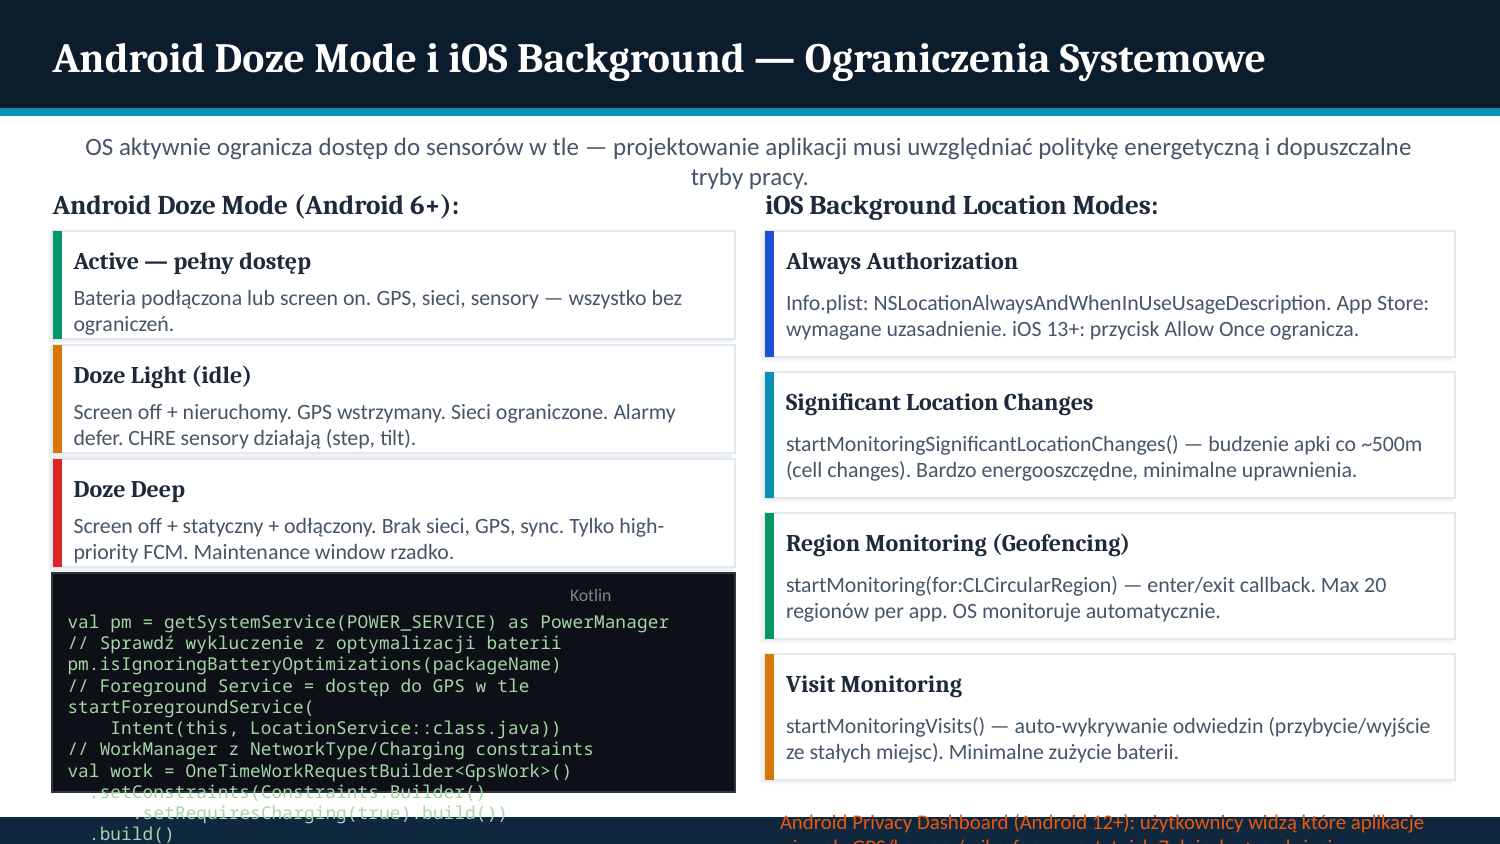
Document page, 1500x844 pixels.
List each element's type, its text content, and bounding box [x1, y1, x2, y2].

text_box [52, 231, 735, 339]
text_box startMonitoringVisits() — auto-wykrywanie odwiedzin (przybycie/wyjście ze stałych miejsc). Minimalne zużycie baterii. [786, 706, 1446, 769]
text_box [0, 817, 1500, 844]
text_box [765, 654, 1455, 780]
text_box Android Doze Mode i iOS Background — Ograniczenia Systemowe [53, 9, 1448, 102]
text_box Visit Monitoring [786, 663, 1446, 702]
text_box iOS Background Location Modes: [765, 183, 1455, 225]
text_box startMonitoringSignificantLocationChanges() — budzenie apki co ~500m (cell changes). Bardzo energooszczędne, minimalne uprawnienia. [786, 424, 1446, 488]
text_box [52, 573, 735, 792]
text_box Significant Location Changes [786, 381, 1446, 420]
text_box Android Doze Mode (Android 6+): [52, 183, 735, 225]
text_box Active — pełny dostęp [73, 240, 726, 279]
text_box [52, 459, 735, 567]
text_box Screen off + nieruchomy. GPS wstrzymany. Sieci ograniczone. Alarmy defer. CHRE sensory działają (step, tilt). [73, 398, 726, 443]
text_box [765, 513, 1455, 639]
text_box [765, 372, 1455, 498]
text_box Region Monitoring (Geofencing) [786, 522, 1446, 561]
text_box OS aktywnie ogranicza dostęp do sensorów w tle — projektowanie aplikacji musi uwzględniać politykę energetyczną i dopuszczalne tryby pracy. [53, 123, 1448, 171]
text_box [765, 231, 1455, 357]
text_box [52, 345, 735, 453]
text_box Kotlin [570, 580, 720, 608]
text_box Doze Deep [73, 468, 726, 507]
text_box Android Privacy Dashboard (Android 12+): użytkownicy widzą które aplikacje używały GPS/kamery/mikrofonu w ostatnich 7 dniach → nadużycie = odinstalowanie. [765, 801, 1455, 831]
text_box Info.plist: NSLocationAlwaysAndWhenInUseUsageDescription. App Store: wymagane uzasadnienie. iOS 13+: przycisk Allow Once ogranicza. [786, 283, 1446, 347]
text_box Bateria podłączona lub screen on. GPS, sieci, sensory — wszystko bez ograniczeń. [73, 284, 726, 329]
text_box Always Authorization [786, 240, 1446, 279]
text_box startMonitoring(for:CLCircularRegion) — enter/exit callback. Max 20 regionów per app. OS monitoruje automatycznie. [786, 565, 1446, 629]
text_box [0, 0, 1500, 116]
text_box Screen off + statyczny + odłączony. Brak sieci, GPS, sync. Tylko high-priority FCM. Maintenance window rzadko. [73, 511, 726, 557]
text_box Doze Light (idle) [73, 354, 726, 393]
text_box val pm = getSystemService(POWER_SERVICE) as PowerManager // Sprawdź wykluczenie z optymalizacji baterii pm.isIgnoringBatteryOptimizations(packageName) // Foreground Service = dostęp do GPS w tle startForegroundService( Intent(this, LocationService::class.java)) // WorkManager z NetworkType/Charging constraints val work = OneTimeWorkRequestBuilder<GpsWork>() .setConstraints(Constraints.Builder() .setRequiresCharging(true).build()) .build() [68, 611, 723, 782]
